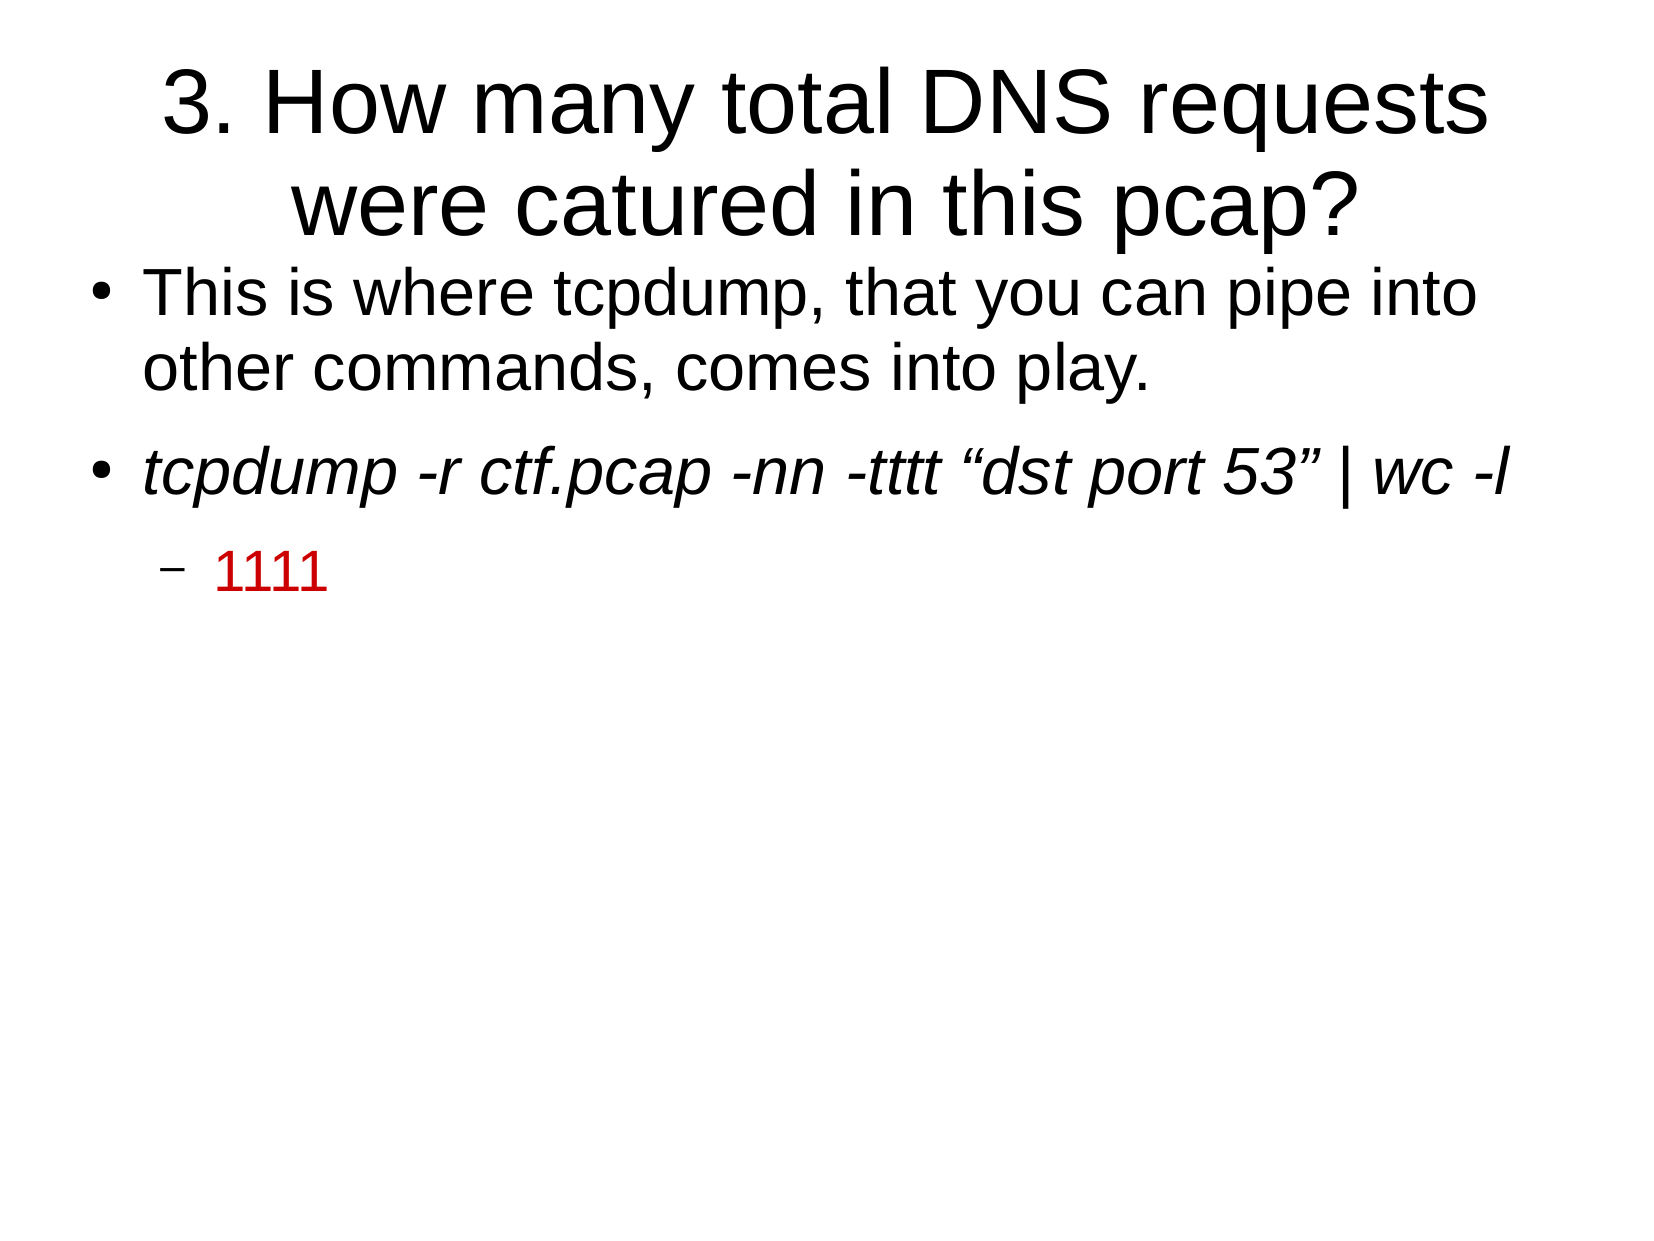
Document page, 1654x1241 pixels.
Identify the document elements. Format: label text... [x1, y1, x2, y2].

list This is where tcpdump, that you can pipe into other commands, comes into play. tcpdump -r ctf.pcap -nn -tttt “dst port 53” | wc -l 1111 [71, 255, 1561, 975]
title 3. How many total DNS requests were catured in this pcap? [82, 49, 1571, 257]
